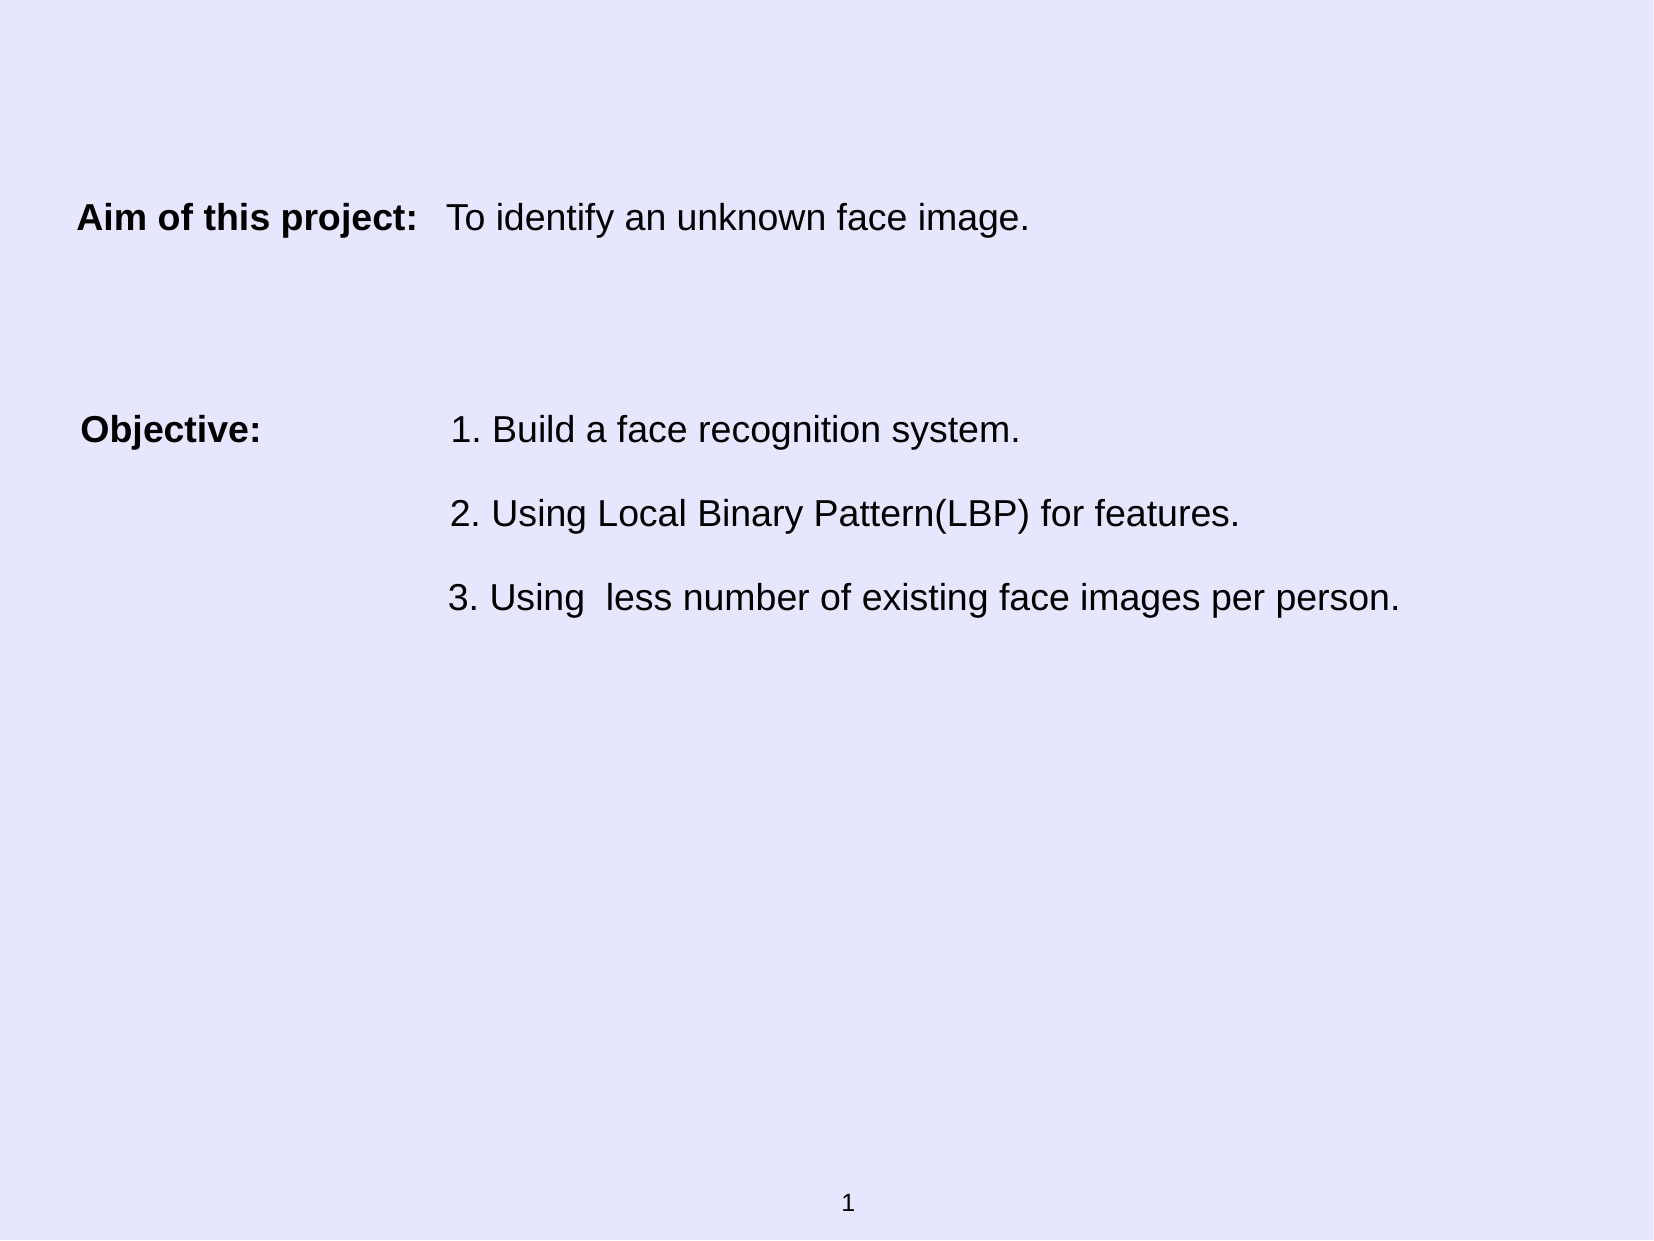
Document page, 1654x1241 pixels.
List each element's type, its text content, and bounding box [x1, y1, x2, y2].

text_box Aim of this project: To identify an unknown face image. [0, 188, 1630, 246]
text_box Objective: 1. Build a face recognition system. 2. Using Local Binary Pattern(LBP) for features. 3. Using less number of existing face images per person. [0, 401, 1642, 792]
text_box 1 [826, 1181, 886, 1224]
